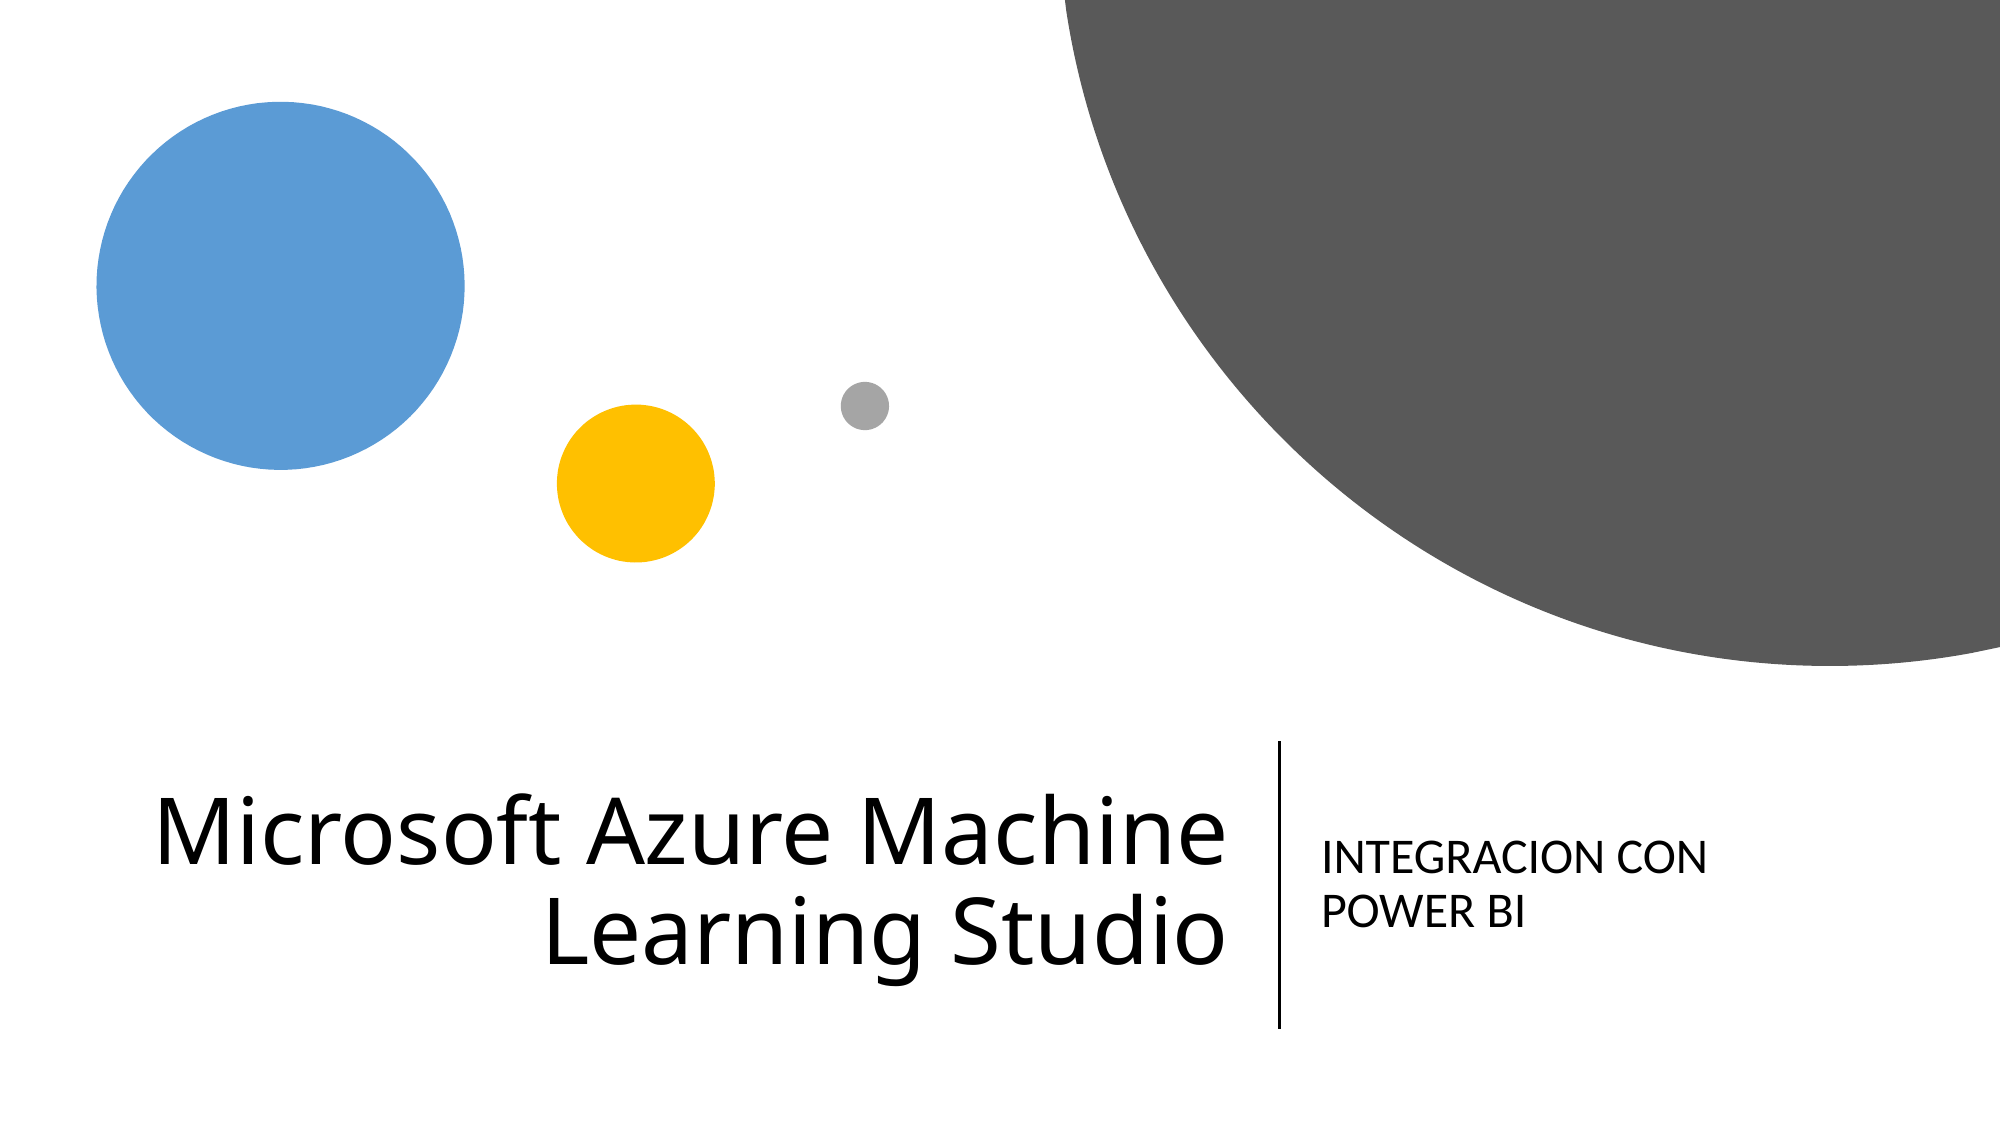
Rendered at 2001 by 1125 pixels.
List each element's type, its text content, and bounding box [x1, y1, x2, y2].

subtitle INTEGRACION CON POWER BI [1306, 742, 1841, 1028]
title Microsoft Azure Machine Learning Studio [137, 742, 1254, 1028]
text_box [0, 0, 2000, 1125]
